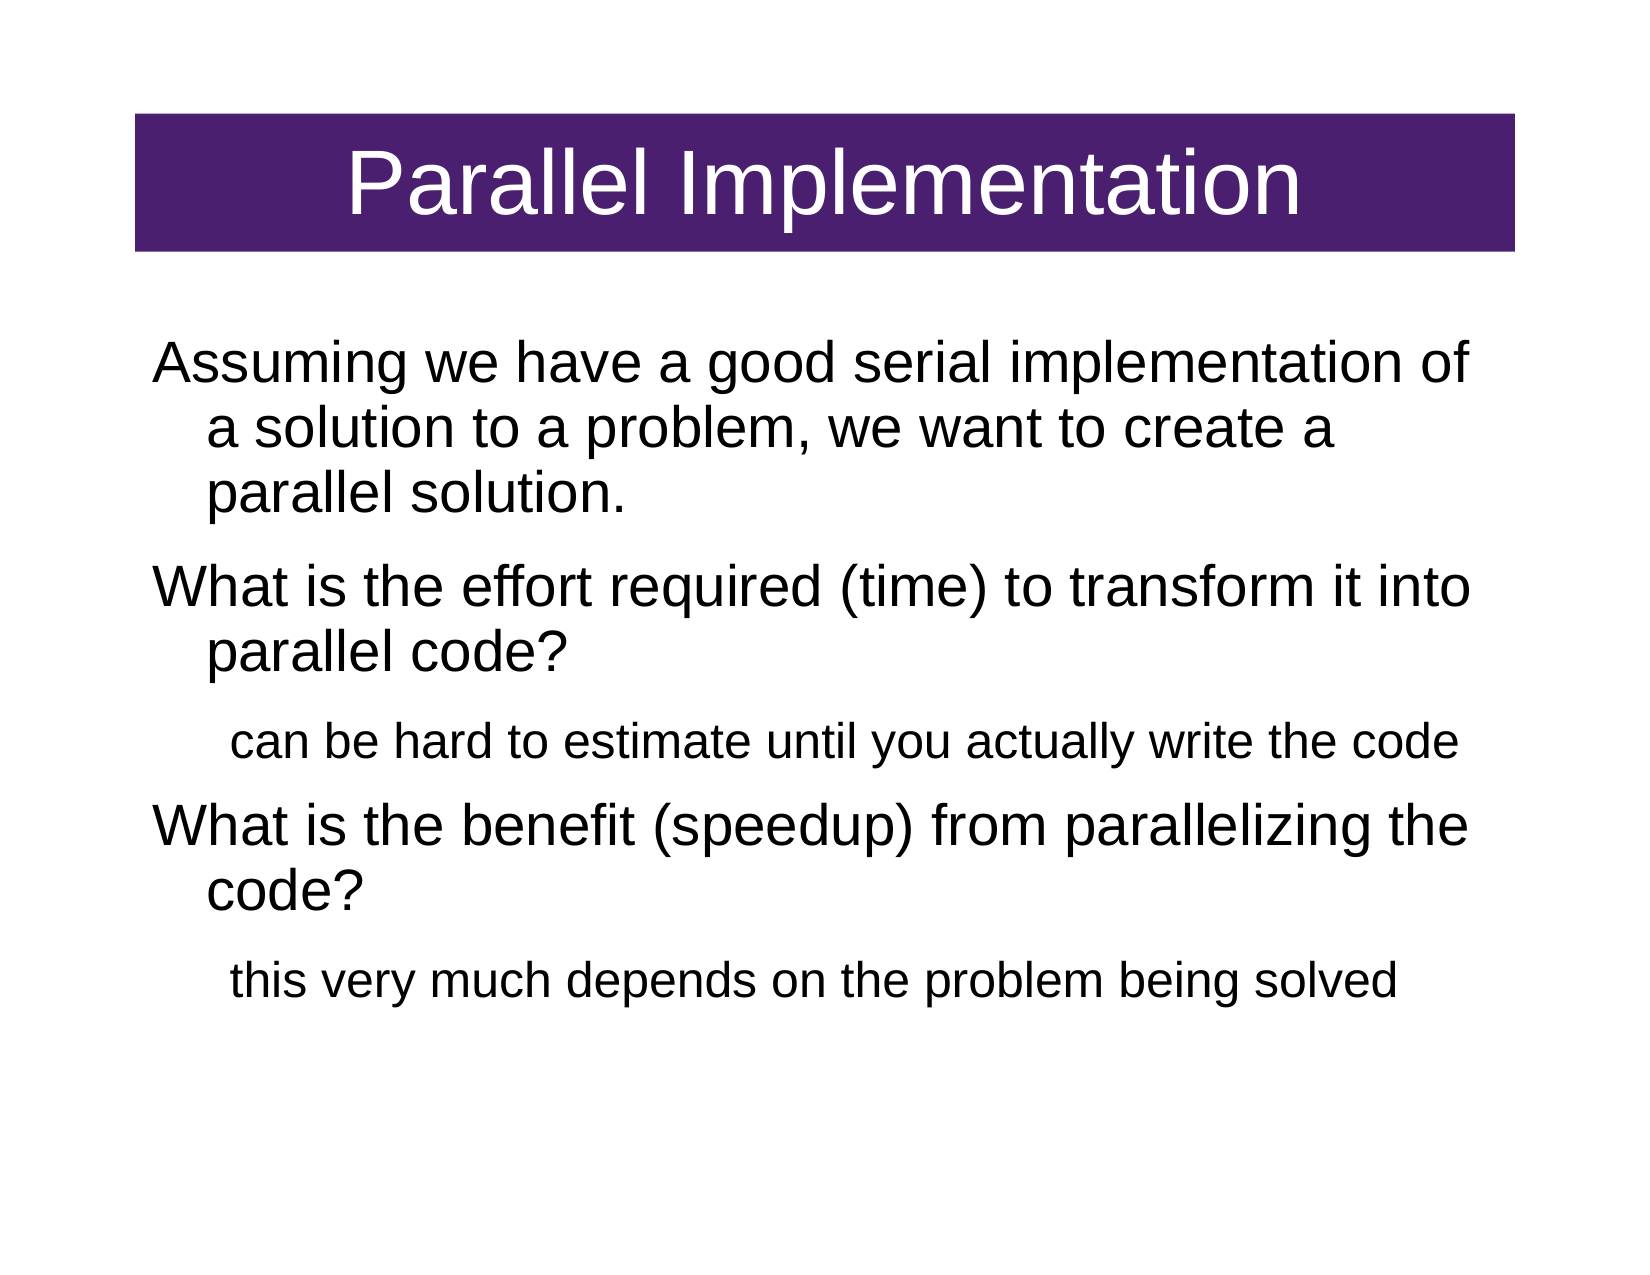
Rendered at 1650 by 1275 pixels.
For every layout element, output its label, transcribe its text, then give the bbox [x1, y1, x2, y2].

title Parallel Implementation [135, 113, 1515, 252]
list Assuming we have a good serial implementation of a solution to a problem, we want to create a parallel solution. What is the effort required (time) to transform it into parallel code? can be hard to estimate until you actually write the code What is the benefit (speedup) from parallelizing the code? this very much depends on the problem being solved [135, 329, 1515, 1079]
